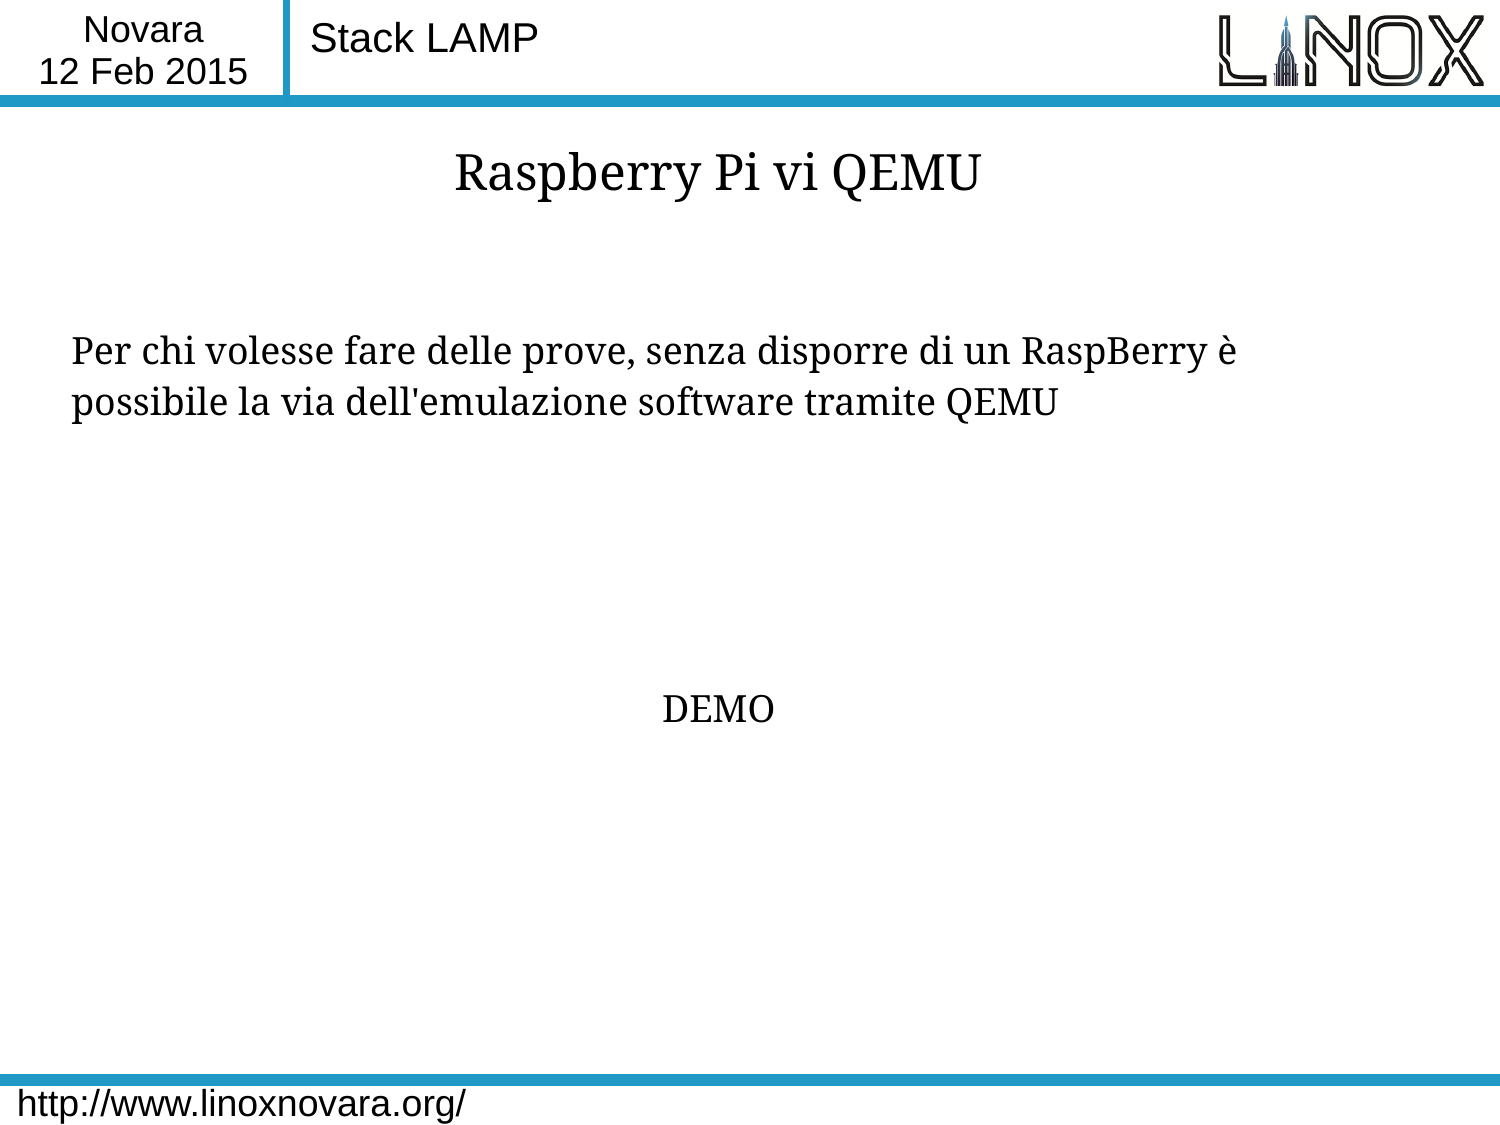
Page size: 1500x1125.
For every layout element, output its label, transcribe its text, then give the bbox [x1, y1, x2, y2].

text_box Raspberry Pi vi QEMU Per chi volesse fare delle prove, senza disporre di un RaspBerry è possibile la via dell'emulazione software tramite QEMU DEMO [56, 129, 1382, 1016]
list Stack LAMP [295, 7, 1321, 83]
picture [0, 0, 1500, 107]
picture [0, 1074, 1500, 1086]
